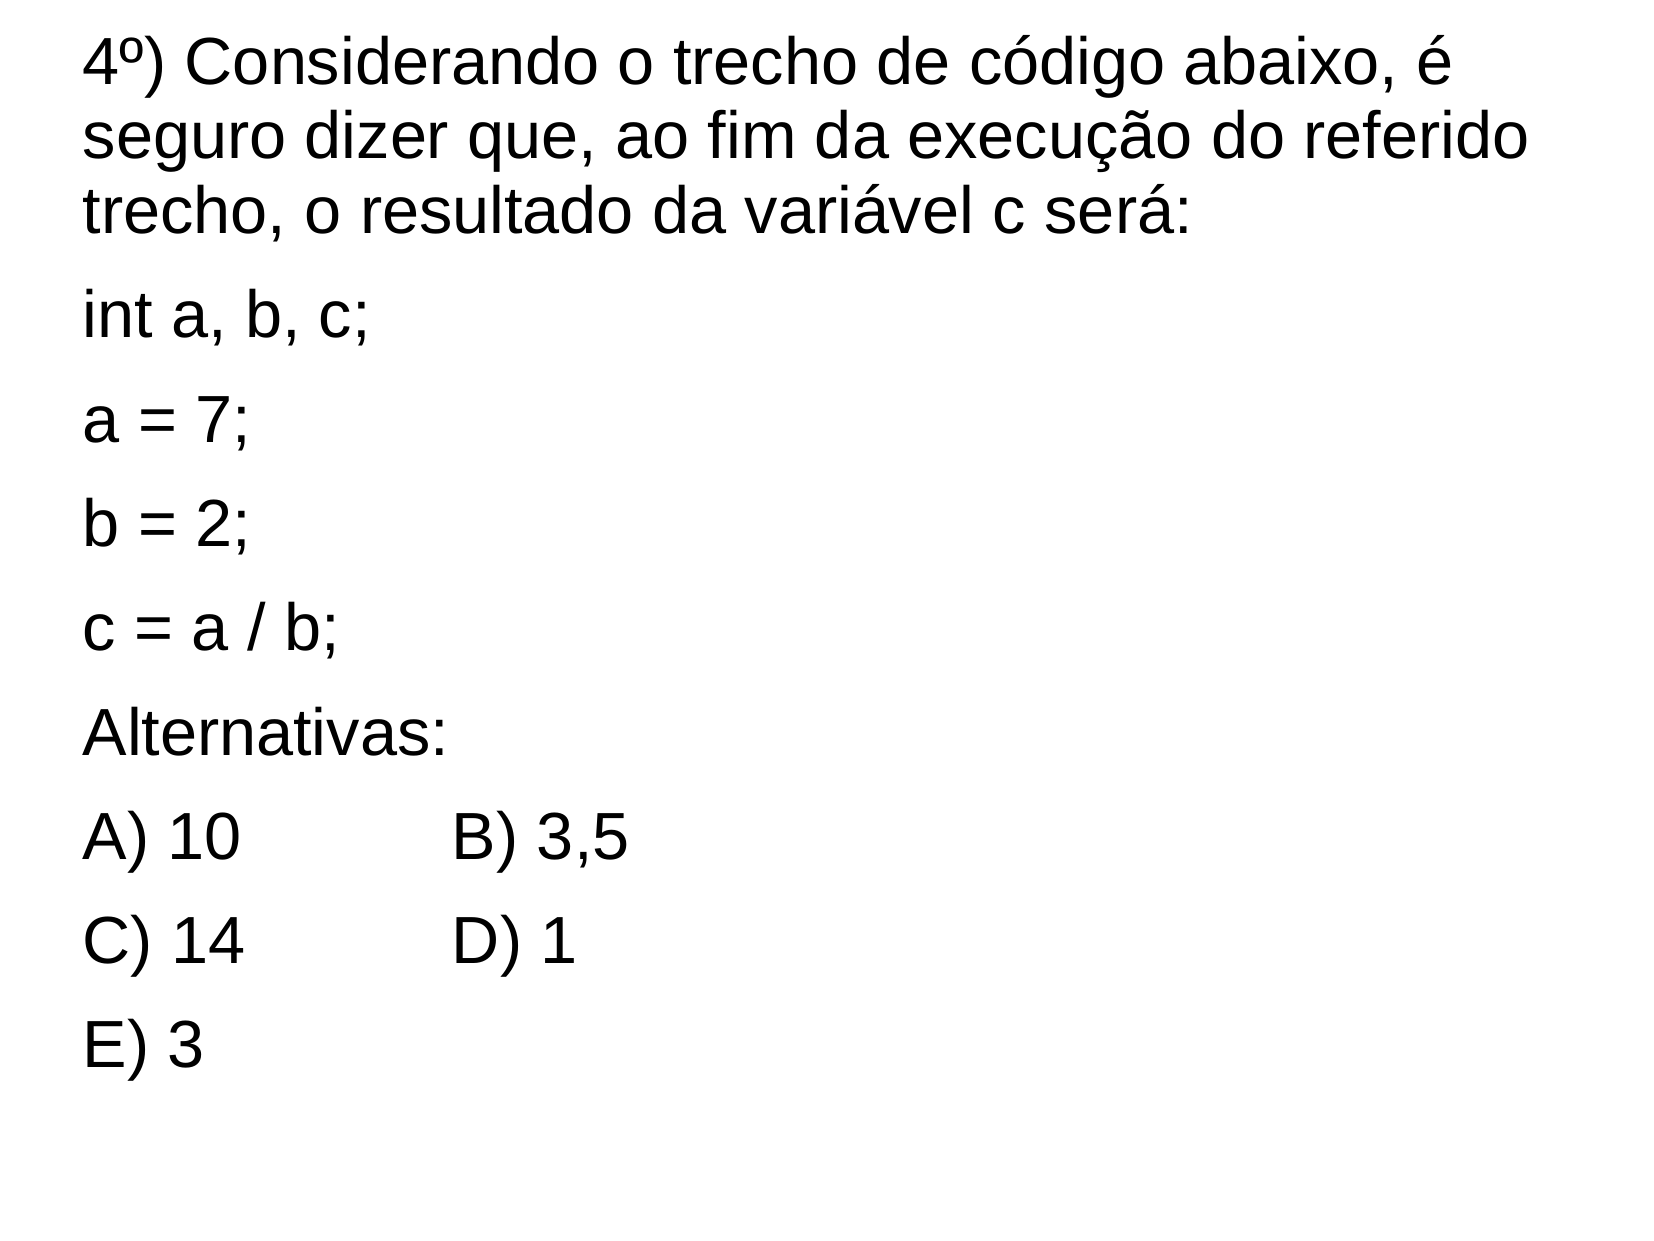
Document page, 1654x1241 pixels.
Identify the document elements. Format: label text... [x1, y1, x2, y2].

list 4º) Considerando o trecho de código abaixo, é seguro dizer que, ao fim da execução do referido trecho, o resultado da variável c será: int a, b, c; a = 7; b = 2; c = a / b; Alternativas: A) 10 B) 3,5 C) 14 D) 1 E) 3 [82, 23, 1571, 1217]
